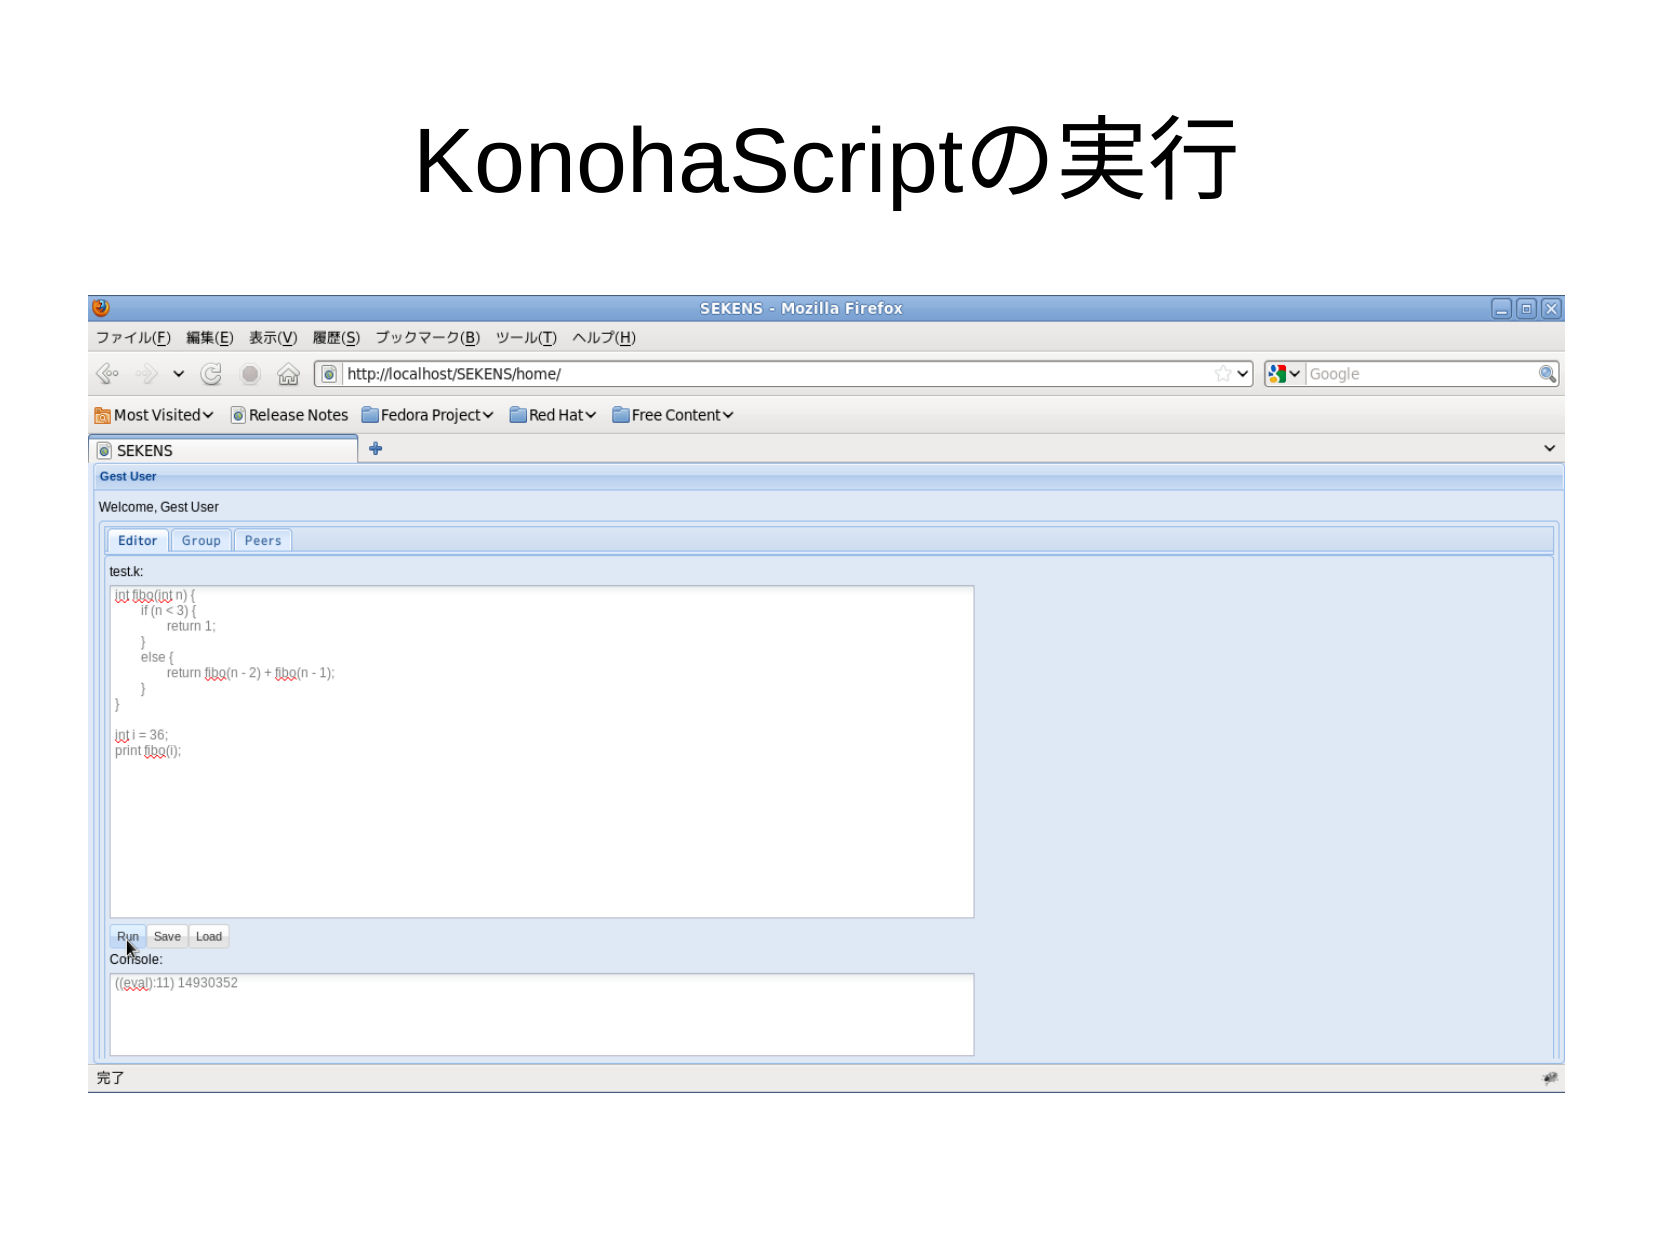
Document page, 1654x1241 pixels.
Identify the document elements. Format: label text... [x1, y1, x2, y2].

title KonohaScriptの実行 [82, 49, 1571, 257]
picture [88, 295, 1565, 1093]
